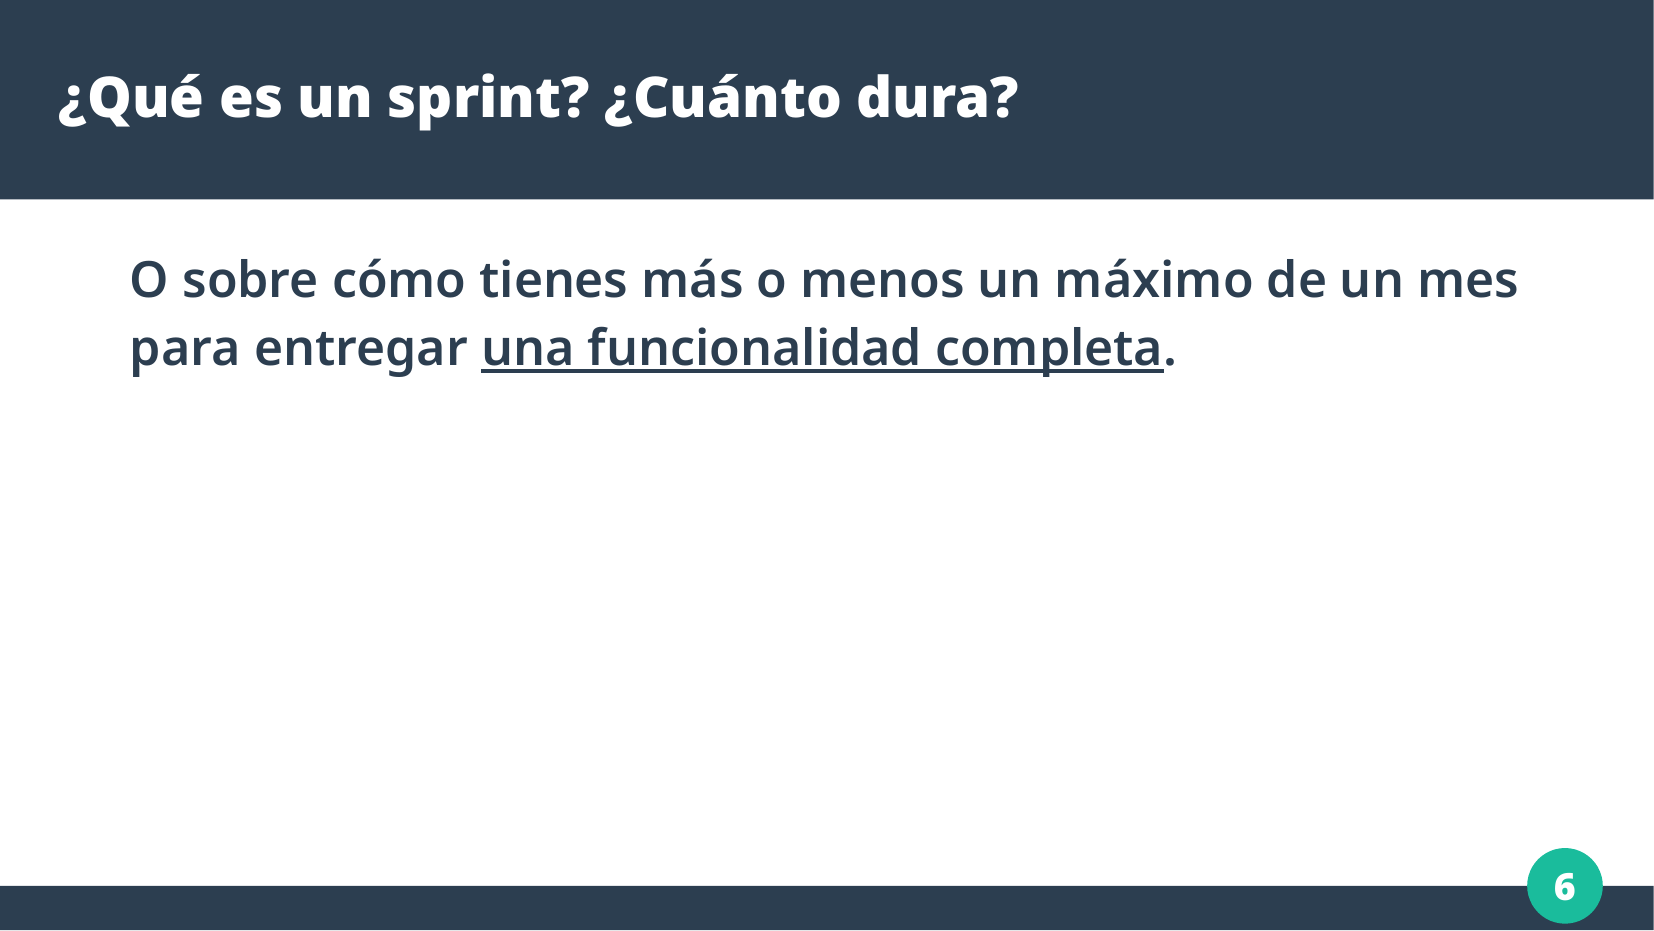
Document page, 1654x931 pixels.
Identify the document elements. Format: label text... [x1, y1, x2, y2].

list O sobre cómo tienes más o menos un máximo de un mes para entregar una funcionalidad completa. [59, 243, 1595, 864]
title ¿Qué es un sprint? ¿Cuánto dura? [59, 37, 1595, 155]
